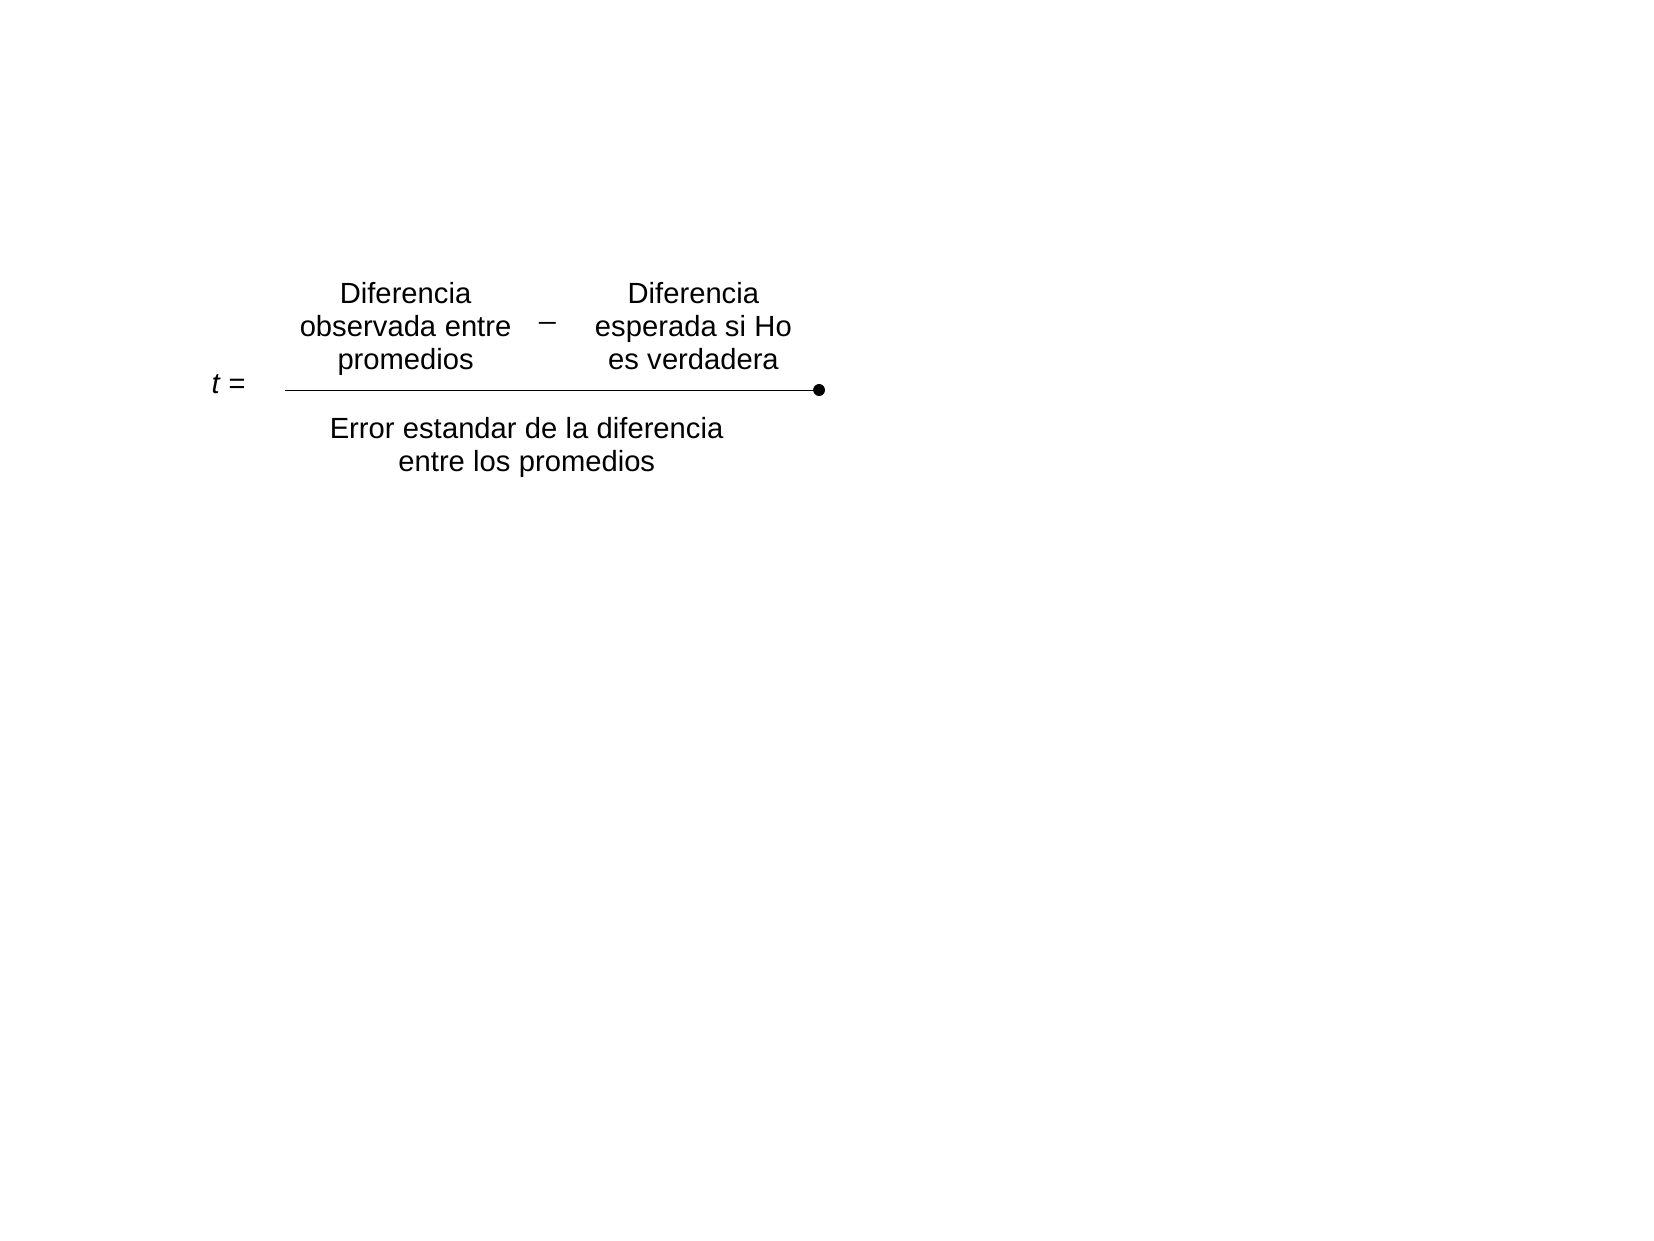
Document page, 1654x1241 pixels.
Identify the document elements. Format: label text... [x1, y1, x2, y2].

text_box Diferencia esperada si Ho es verdadera [580, 270, 836, 416]
text_box Diferencia observada entre promedios [285, 270, 541, 416]
text_box t = [195, 360, 271, 441]
text_box Error estandar de la diferencia entre los promedios [315, 405, 755, 551]
text_box _ [495, 285, 601, 333]
